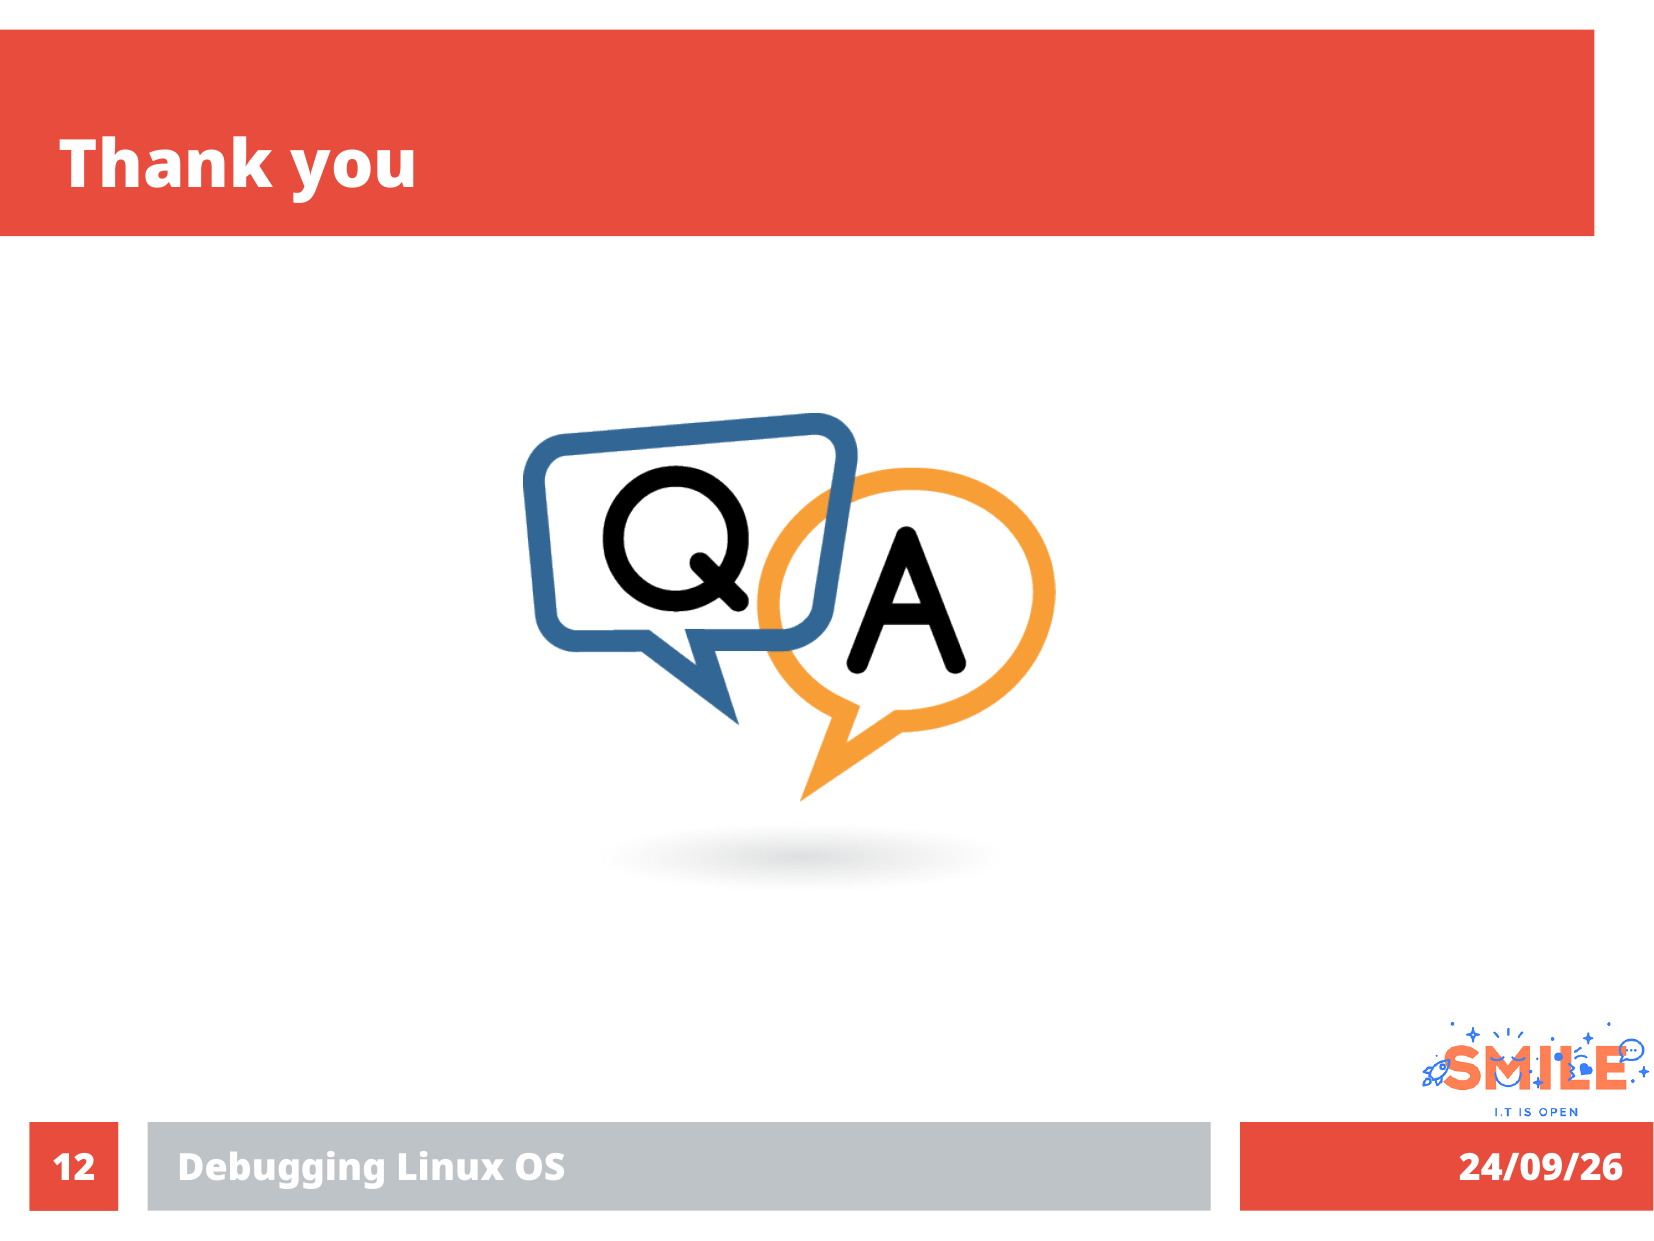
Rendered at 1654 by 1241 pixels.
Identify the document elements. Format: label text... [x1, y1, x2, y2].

picture [1417, 1019, 1653, 1123]
title Thank you [59, 59, 1595, 207]
picture [523, 413, 1056, 892]
